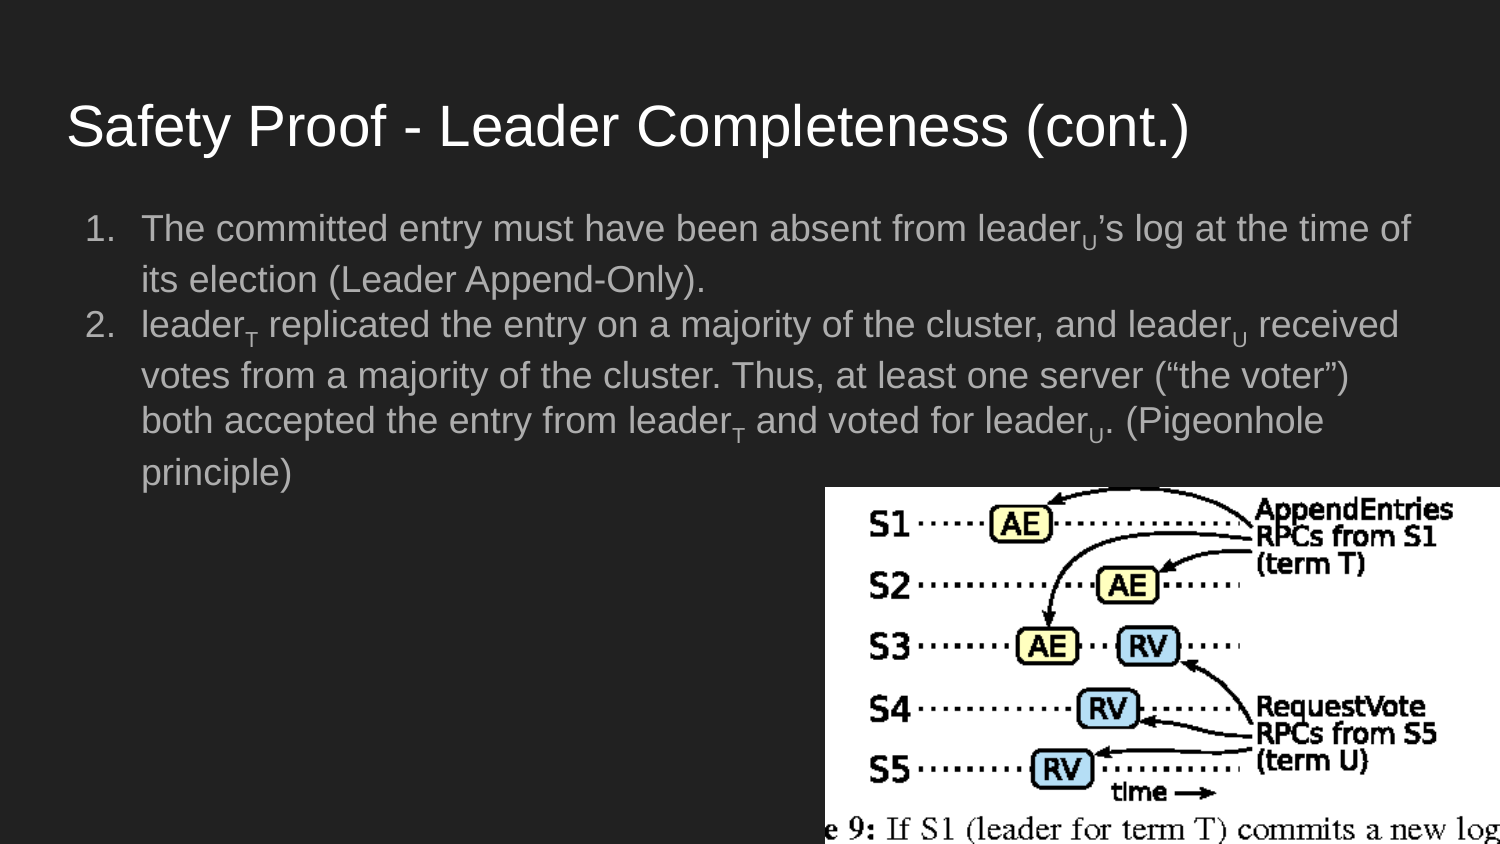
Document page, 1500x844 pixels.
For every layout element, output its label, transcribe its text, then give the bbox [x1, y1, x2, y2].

list The committed entry must have been absent from leaderU’s log at the time of its election (Leader Append-Only). leaderT replicated the entry on a majority of the cluster, and leaderU received votes from a majority of the cluster. Thus, at least one server (“the voter”) both accepted the entry from leaderT and voted for leaderU. (Pigeonhole principle) [51, 189, 1449, 750]
title Safety Proof - Leader Completeness (cont.) [51, 72, 1449, 167]
picture [825, 487, 1500, 844]
